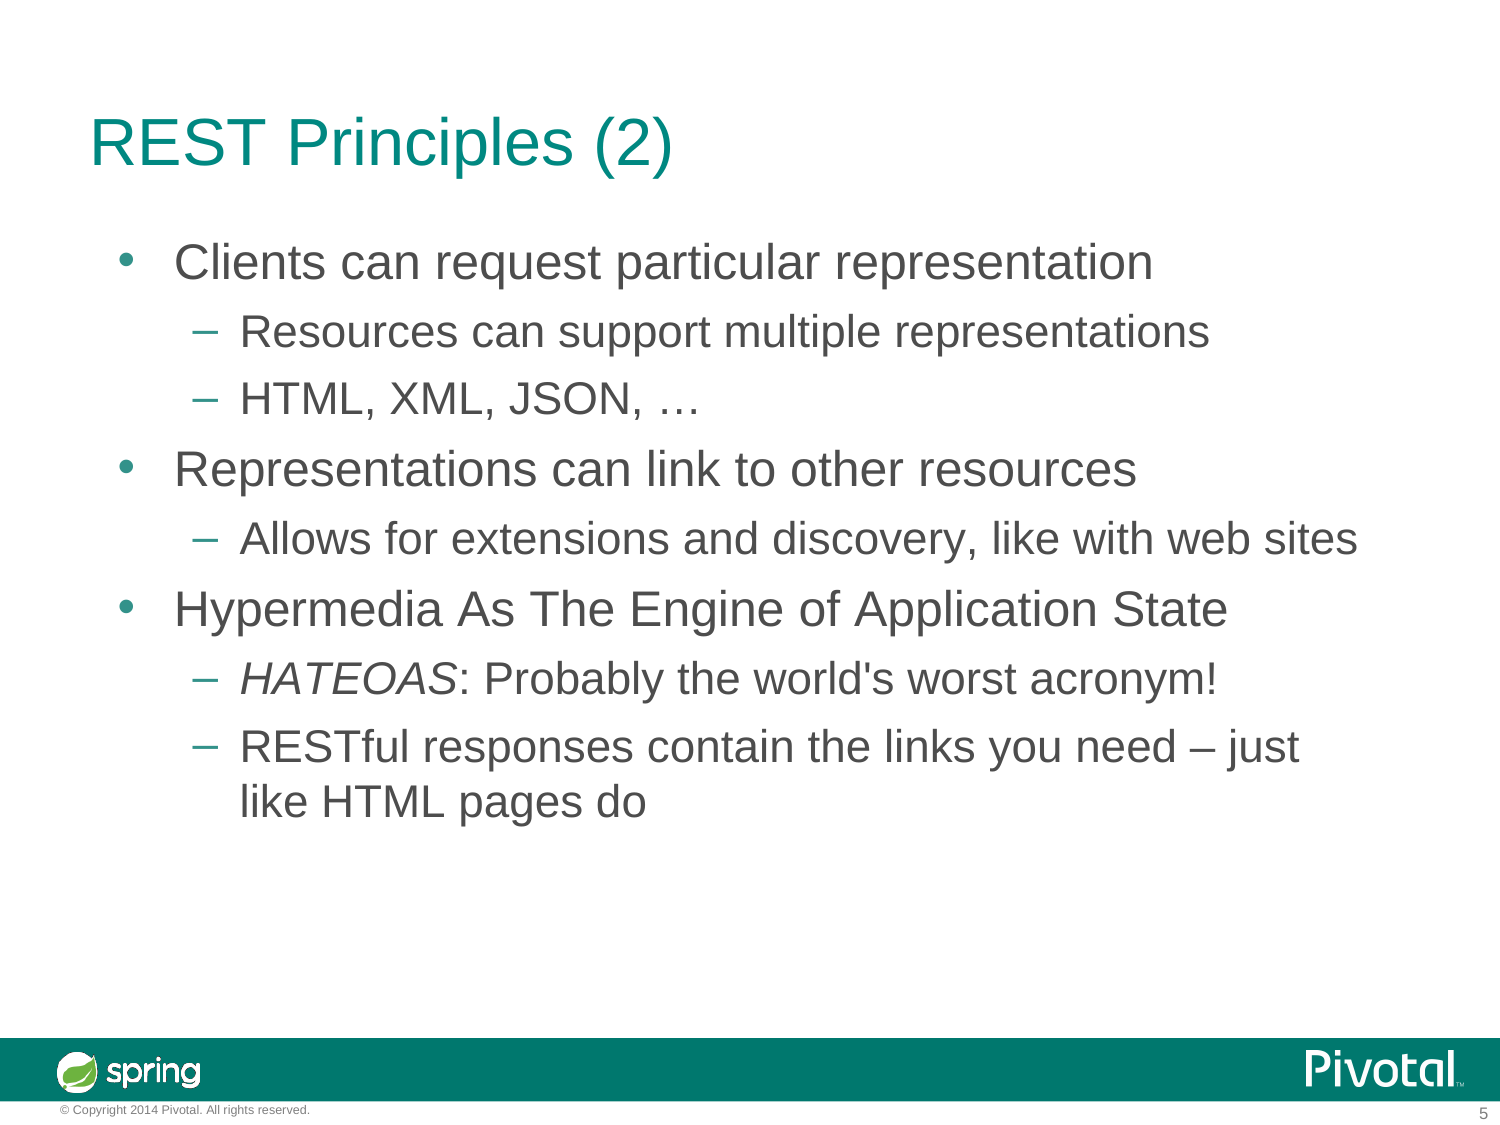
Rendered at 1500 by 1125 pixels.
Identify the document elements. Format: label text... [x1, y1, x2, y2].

picture [32, 1041, 210, 1103]
picture [1306, 1050, 1464, 1087]
title REST Principles (2) [75, 45, 1426, 233]
list Clients can request particular representation Resources can support multiple representations HTML, XML, JSON, … Representations can link to other resources Allows for extensions and discovery, like with web sites Hypermedia As The Engine of Application State HATEOAS: Probably the world's worst acronym! RESTful responses contain the links you need – just like HTML pages do [102, 221, 1394, 964]
